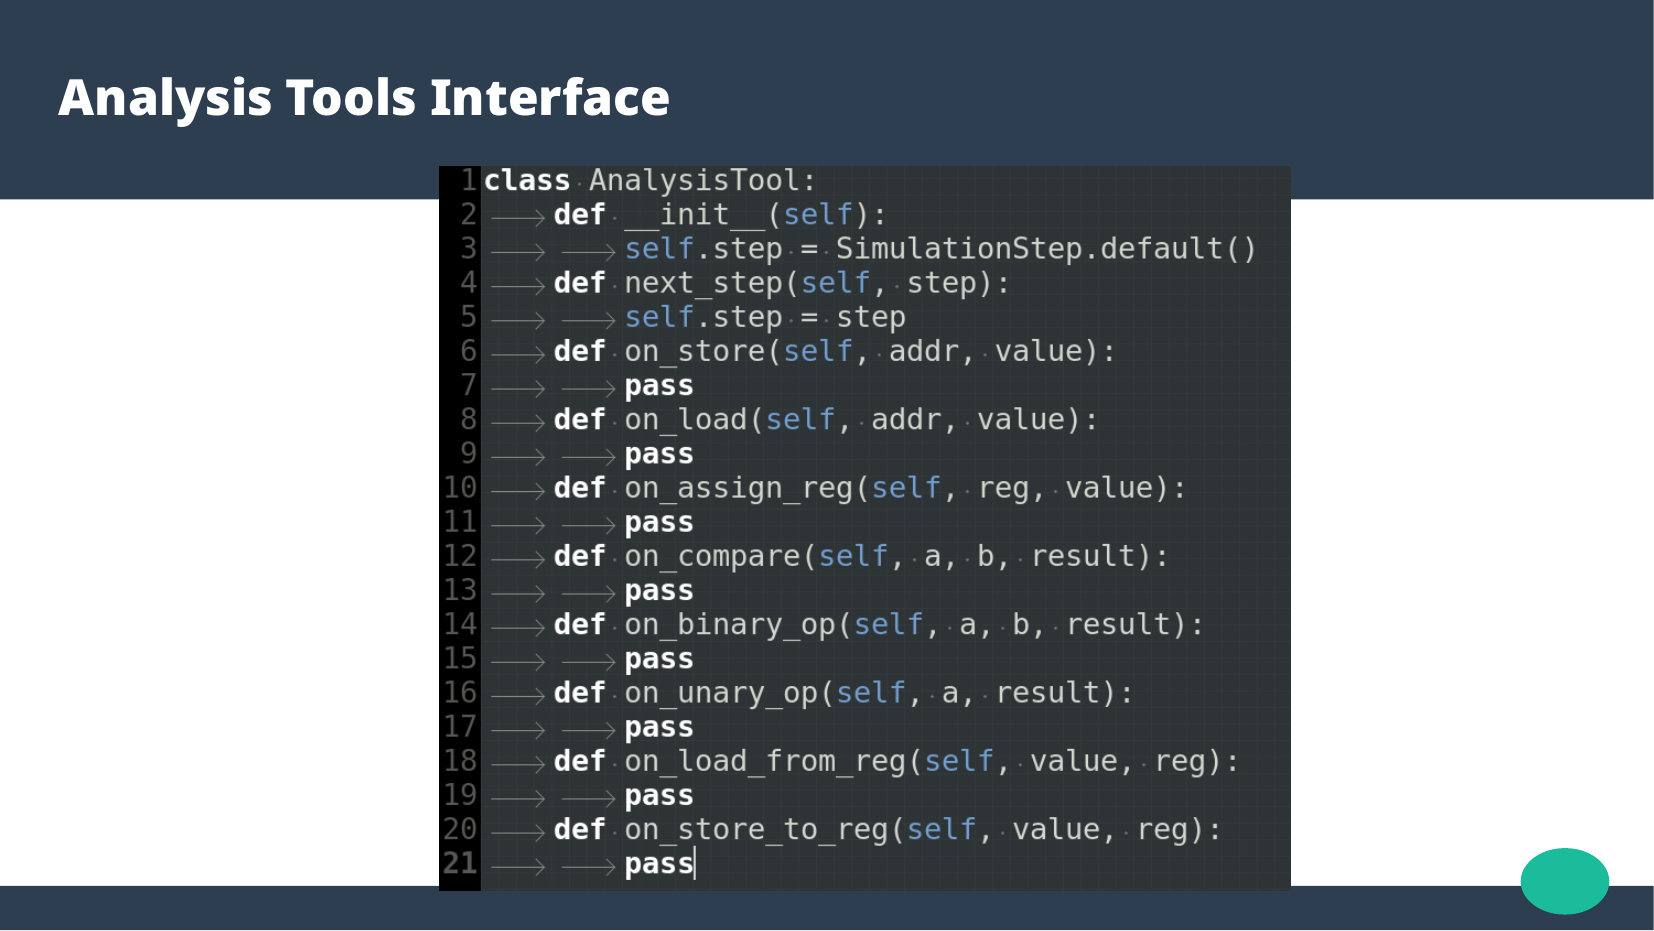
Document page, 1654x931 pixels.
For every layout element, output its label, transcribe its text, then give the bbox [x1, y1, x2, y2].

picture [439, 166, 1291, 891]
title Analysis Tools Interface [59, 37, 1595, 155]
